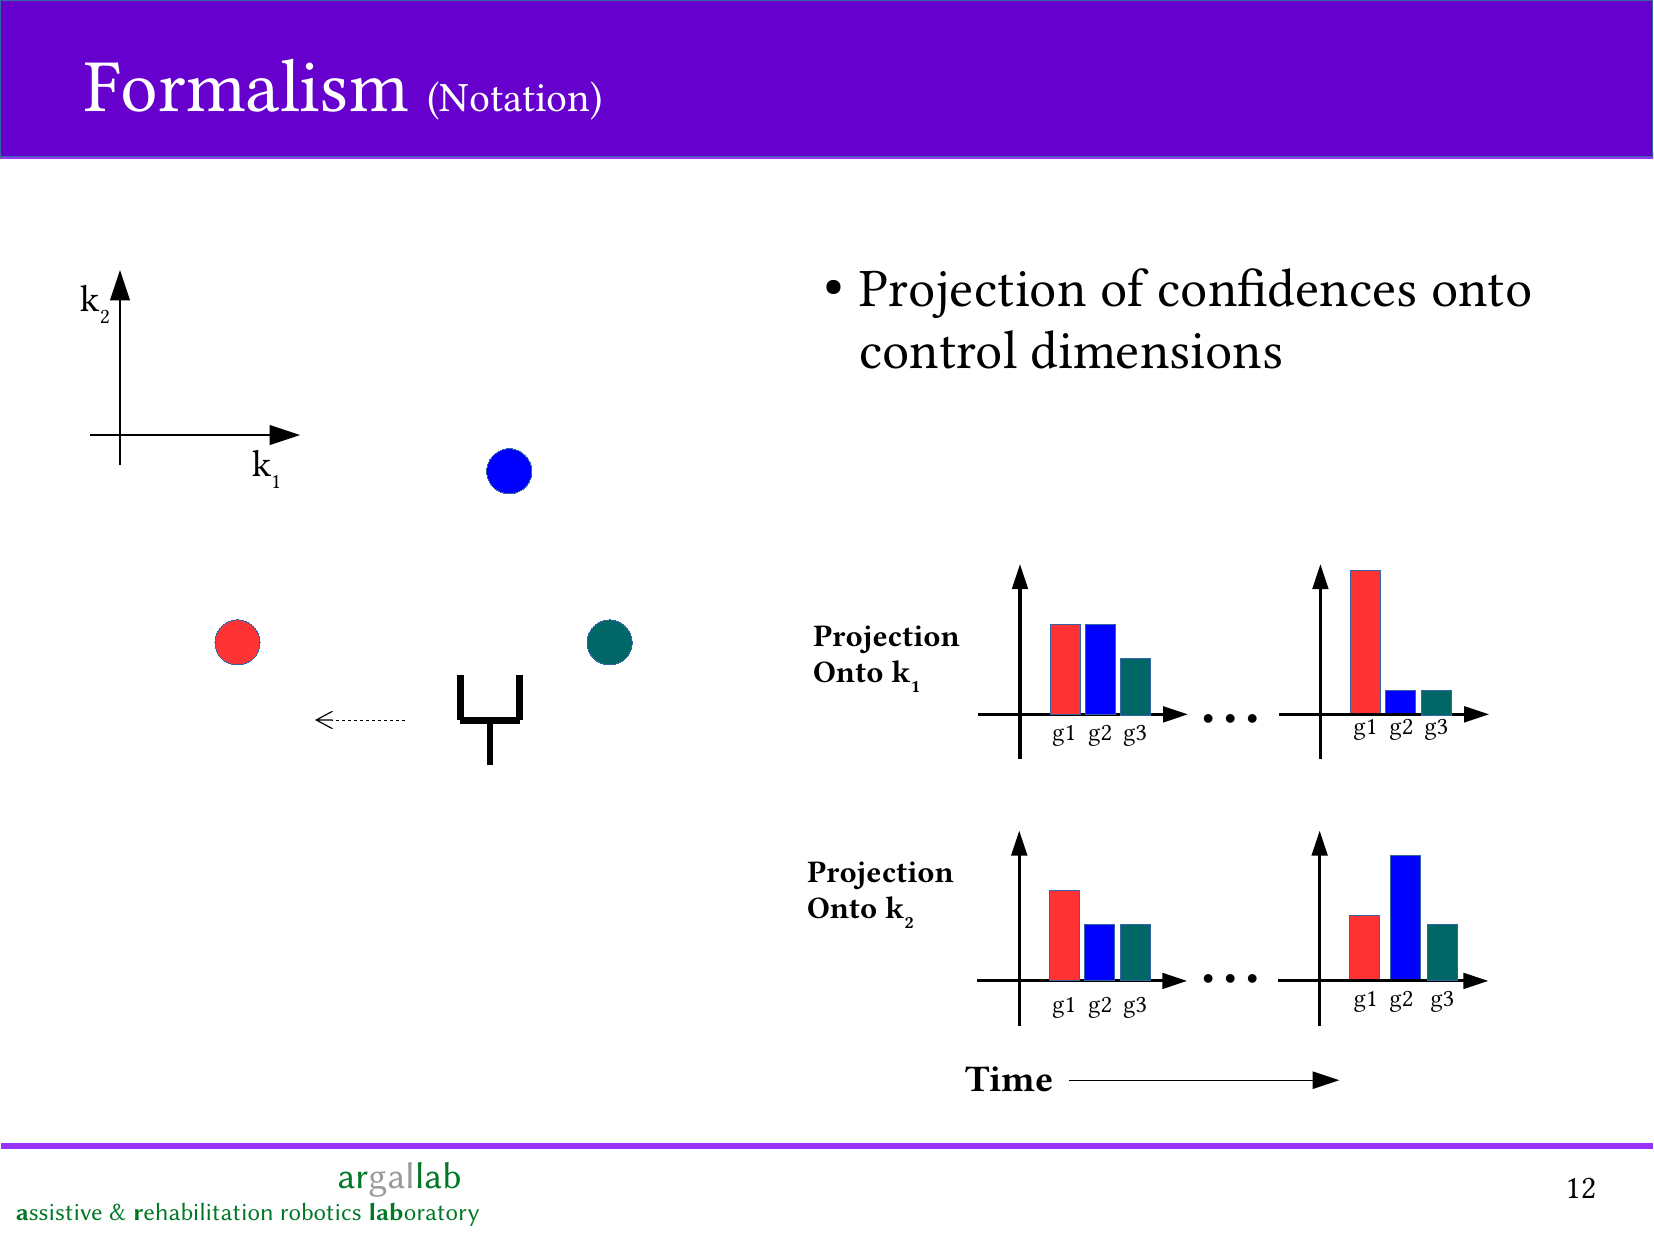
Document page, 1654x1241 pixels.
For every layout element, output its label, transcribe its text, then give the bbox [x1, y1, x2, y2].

text_box g3 [1108, 711, 1163, 755]
text_box g1 [1338, 705, 1374, 749]
text_box g1 [1338, 976, 1374, 1021]
text_box [1050, 671, 1081, 711]
text_box [1349, 915, 1380, 976]
text_box g2 [1073, 711, 1108, 755]
text_box Projection of confidences onto control dimensions [809, 250, 1653, 671]
text_box [1085, 671, 1116, 711]
text_box Time [950, 1050, 1079, 1109]
text_box Projection Onto k1 [798, 611, 975, 705]
text_box [1120, 924, 1151, 981]
text_box [1427, 924, 1458, 976]
text_box g1 [1037, 982, 1073, 1027]
text_box g1 [1037, 711, 1073, 755]
text_box [587, 619, 633, 665]
text_box ... [1185, 900, 1277, 1011]
text_box g2 [1374, 976, 1415, 1021]
text_box [214, 619, 261, 665]
text_box k2 [66, 270, 125, 337]
text_box [486, 448, 532, 494]
text_box [1390, 855, 1421, 976]
text_box g3 [1415, 976, 1470, 1021]
text_box g3 [1409, 705, 1464, 749]
text_box g2 [1374, 705, 1409, 749]
text_box [1084, 924, 1115, 981]
text_box k1 [237, 435, 297, 502]
text_box g2 [1073, 982, 1108, 1027]
text_box [1120, 671, 1151, 711]
text_box [1049, 890, 1080, 981]
text_box [1385, 690, 1416, 705]
text_box [1421, 690, 1452, 705]
text_box [1350, 671, 1381, 705]
text_box g3 [1108, 982, 1163, 1027]
text_box ... [1185, 671, 1277, 751]
text_box Formalism (Notation) [69, 36, 1621, 138]
text_box Projection Onto k2 [792, 847, 969, 941]
